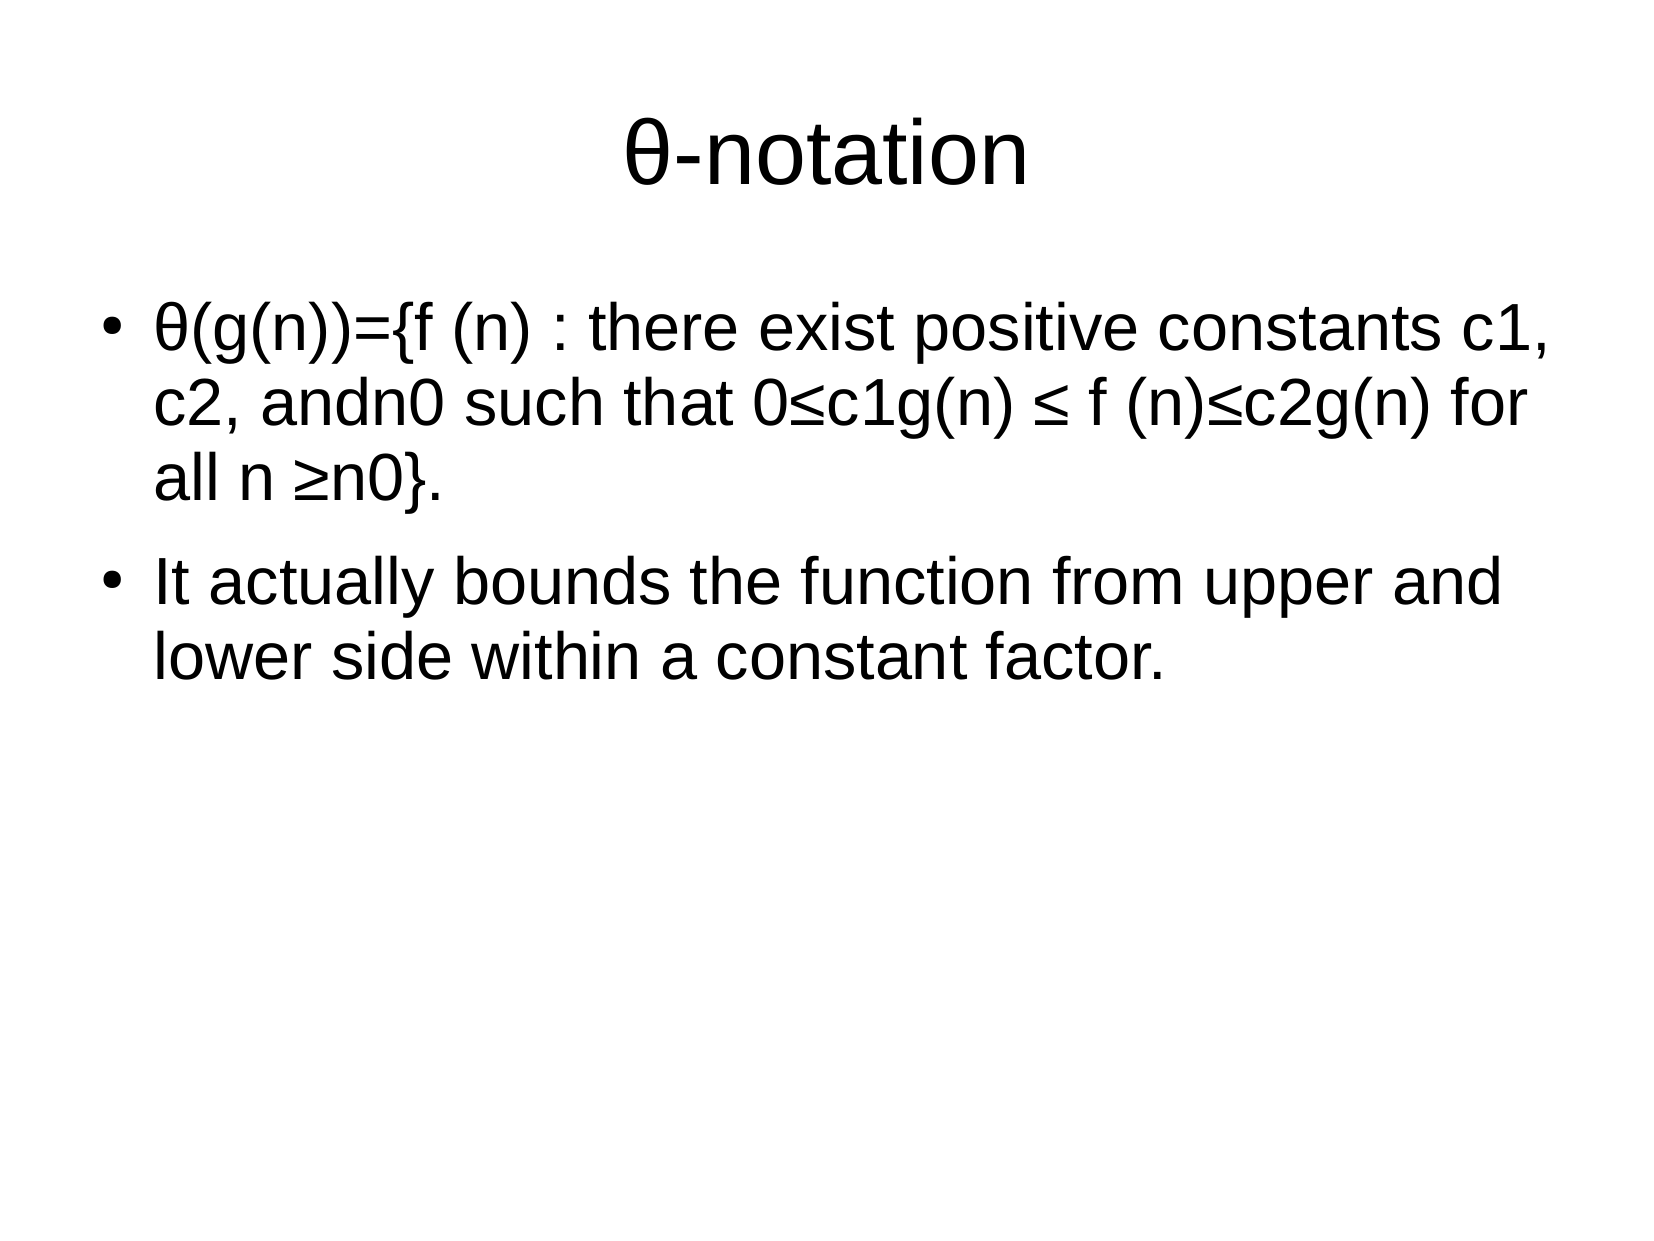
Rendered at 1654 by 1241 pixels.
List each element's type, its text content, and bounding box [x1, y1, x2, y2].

title θ-notation [82, 49, 1571, 257]
list θ(g(n))={f (n) : there exist positive constants c1, c2, andn0 such that 0≤c1g(n) ≤ f (n)≤c2g(n) for all n ≥n0}. It actually bounds the function from upper and lower side within a constant factor. [82, 290, 1571, 1109]
